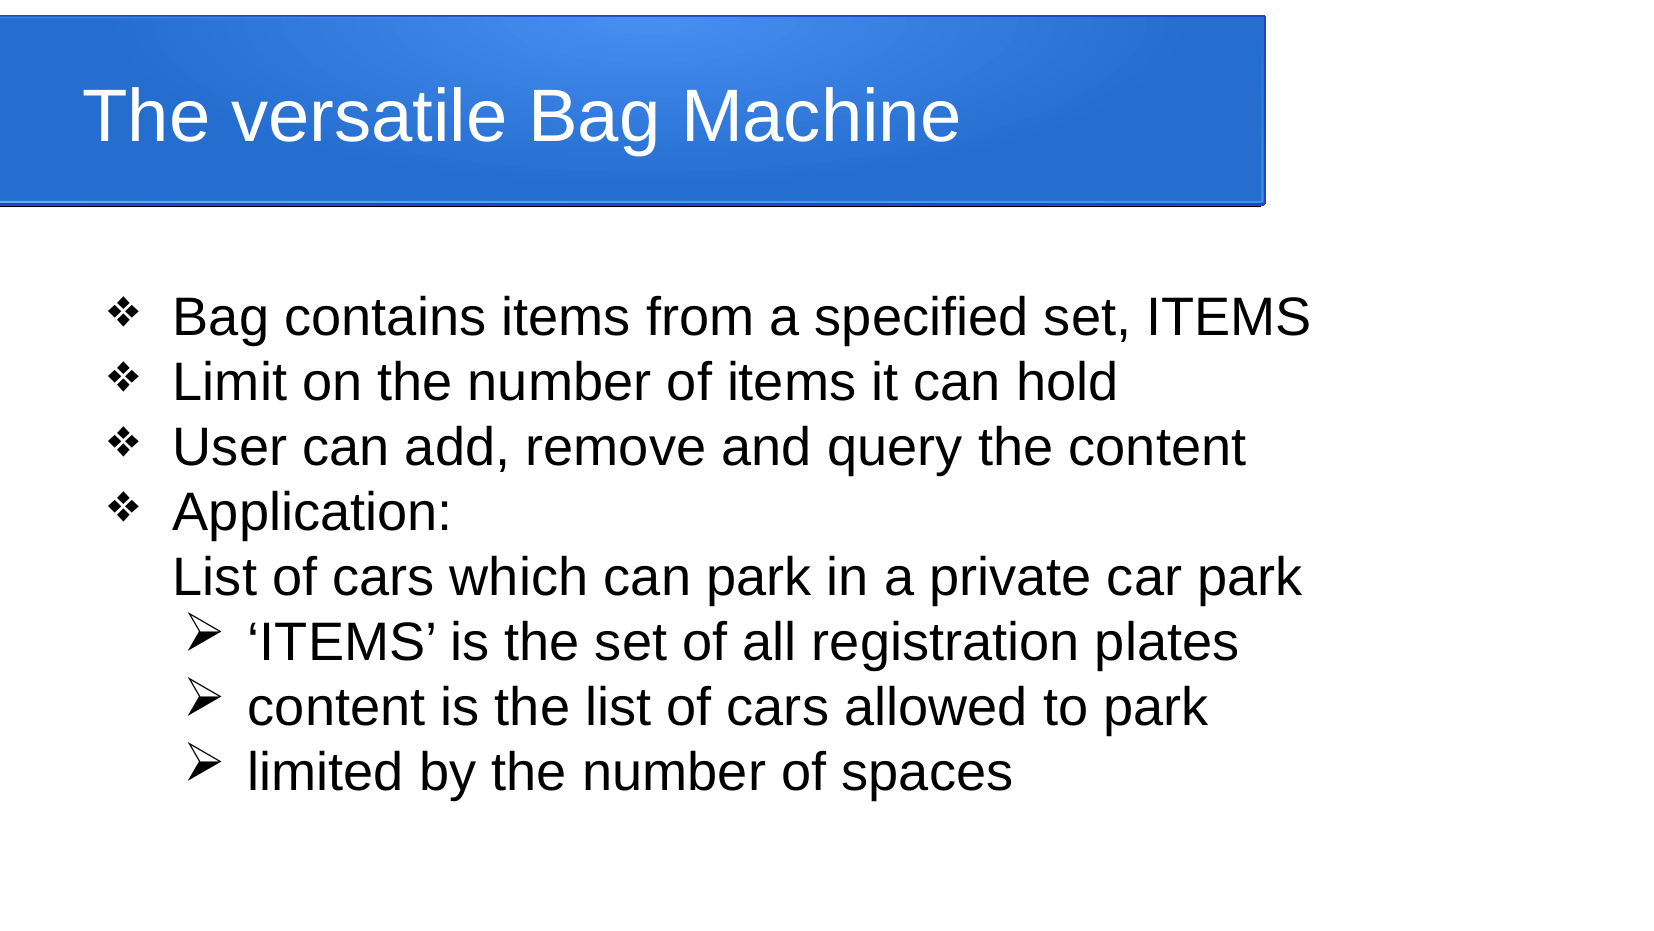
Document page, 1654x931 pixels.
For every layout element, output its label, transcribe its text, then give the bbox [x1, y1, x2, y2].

list Bag contains items from a specified set, ITEMS Limit on the number of items it can hold User can add, remove and query the content Application: List of cars which can park in a private car park ‘ITEMS’ is the set of all registration plates content is the list of cars allowed to park limited by the number of spaces [82, 266, 1571, 806]
title [82, 35, 1235, 189]
picture [0, 13, 1269, 211]
